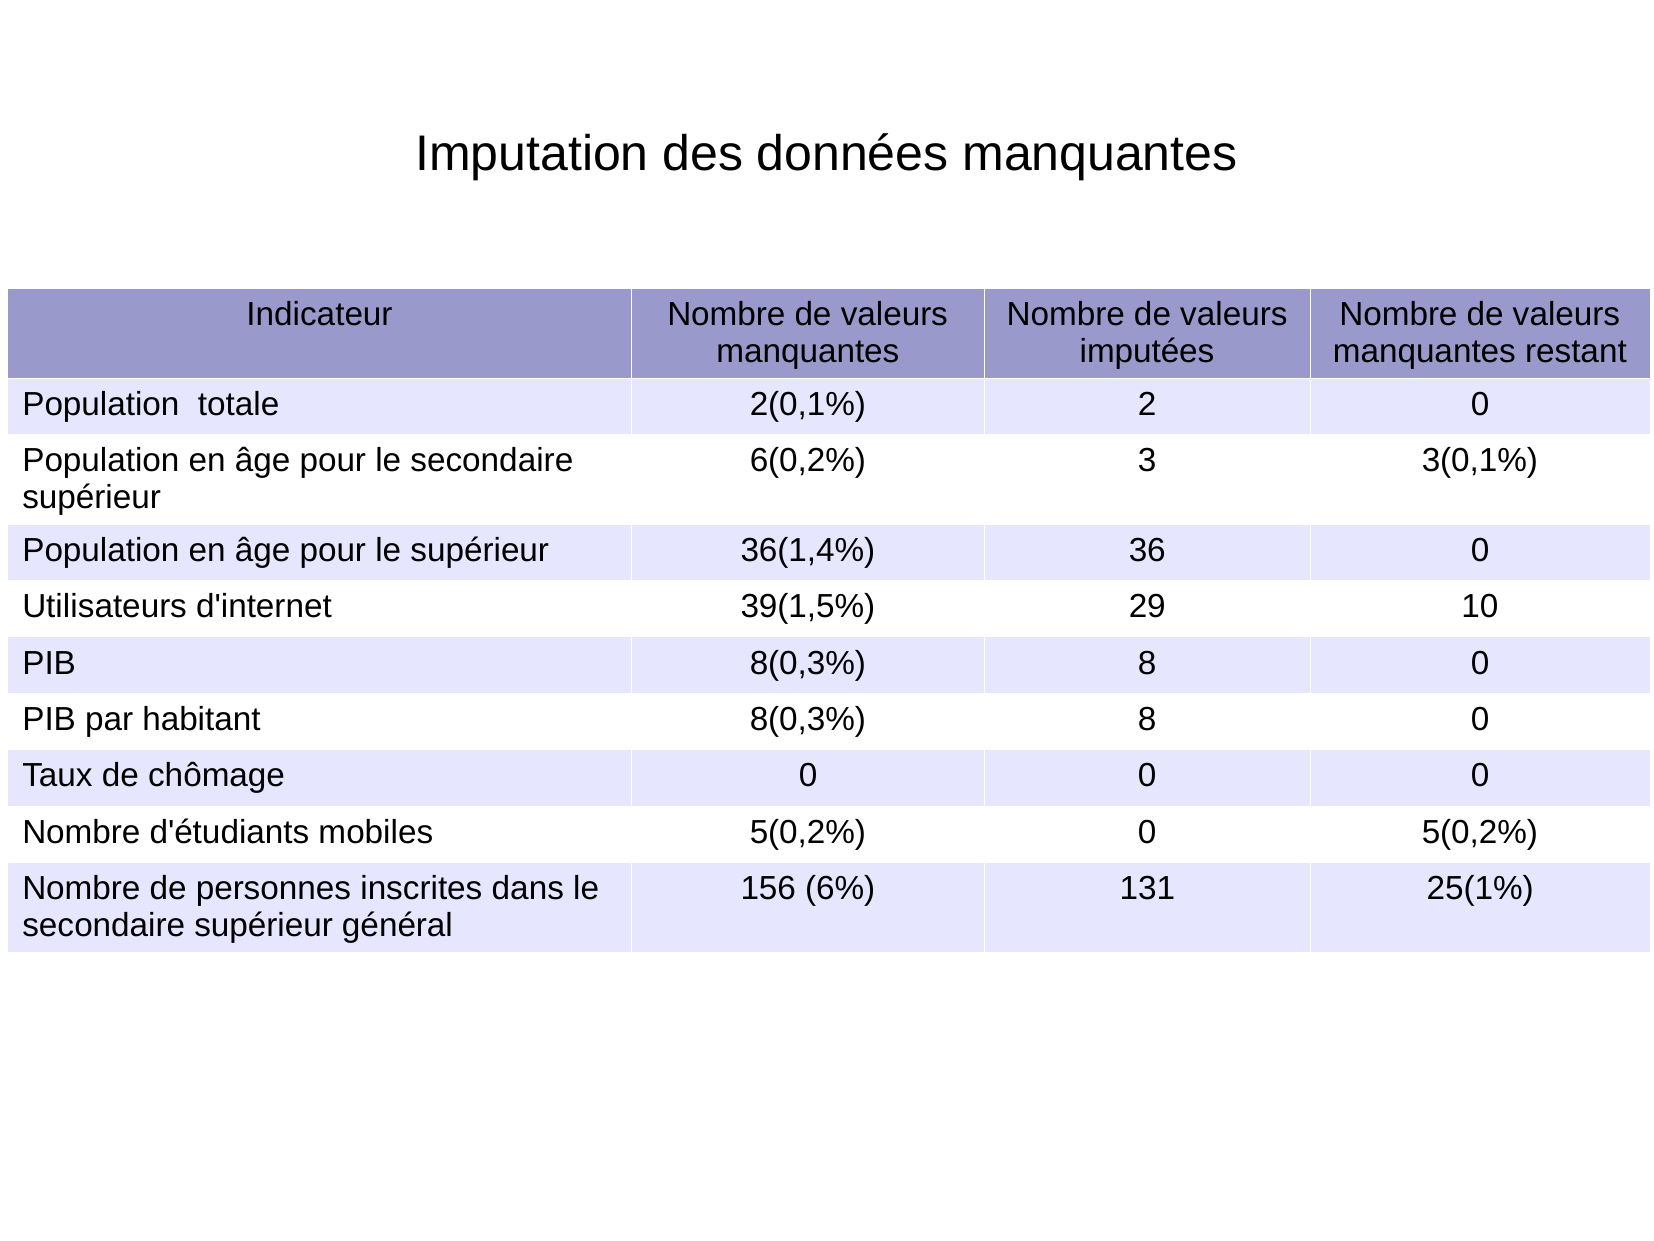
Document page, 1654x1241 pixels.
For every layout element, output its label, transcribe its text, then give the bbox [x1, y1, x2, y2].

table_header Nombre de valeurs manquantes restant [1311, 289, 1650, 378]
table_cell 10 [1311, 581, 1650, 636]
table_cell 36 [985, 525, 1310, 580]
table_cell PIB [8, 637, 631, 693]
table_cell 36(1,4%) [632, 525, 984, 580]
table_cell 6(0,2%) [632, 435, 984, 524]
table_cell 8 [985, 637, 1310, 693]
table_cell 0 [1311, 750, 1650, 806]
table_cell 8(0,3%) [632, 637, 984, 693]
table_cell 8 [985, 694, 1310, 749]
table_cell Nombre d'étudiants mobiles [8, 807, 631, 862]
table_header Indicateur [8, 289, 631, 378]
table_cell 156 (6%) [632, 863, 984, 952]
table_cell 3(0,1%) [1311, 435, 1650, 524]
table_cell 2 [985, 379, 1310, 434]
table_cell 25(1%) [1311, 863, 1650, 952]
table_cell 0 [985, 807, 1310, 862]
table_cell 8(0,3%) [632, 694, 984, 749]
table_header Nombre de valeurs imputées [985, 289, 1310, 378]
table_cell 131 [985, 863, 1310, 952]
table_cell 0 [1311, 525, 1650, 580]
table_cell Utilisateurs d'internet [8, 581, 631, 636]
table_cell 0 [632, 750, 984, 806]
table_cell Population totale [8, 379, 631, 434]
title Imputation des données manquantes [82, 49, 1571, 257]
table_cell 0 [1311, 379, 1650, 434]
table_cell Population en âge pour le secondaire supérieur [8, 435, 631, 524]
table_cell PIB par habitant [8, 694, 631, 749]
table_cell Taux de chômage [8, 750, 631, 806]
table_cell Nombre de personnes inscrites dans le secondaire supérieur général [8, 863, 631, 952]
table_cell 2(0,1%) [632, 379, 984, 434]
table_cell Population en âge pour le supérieur [8, 525, 631, 580]
table_cell 5(0,2%) [1311, 807, 1650, 862]
table_cell 39(1,5%) [632, 581, 984, 636]
table_cell 5(0,2%) [632, 807, 984, 862]
table_header Nombre de valeurs manquantes [632, 289, 984, 378]
table_cell 0 [1311, 637, 1650, 693]
table_cell 29 [985, 581, 1310, 636]
table_cell 3 [985, 435, 1310, 524]
table_cell 0 [1311, 694, 1650, 749]
table_cell 0 [985, 750, 1310, 806]
